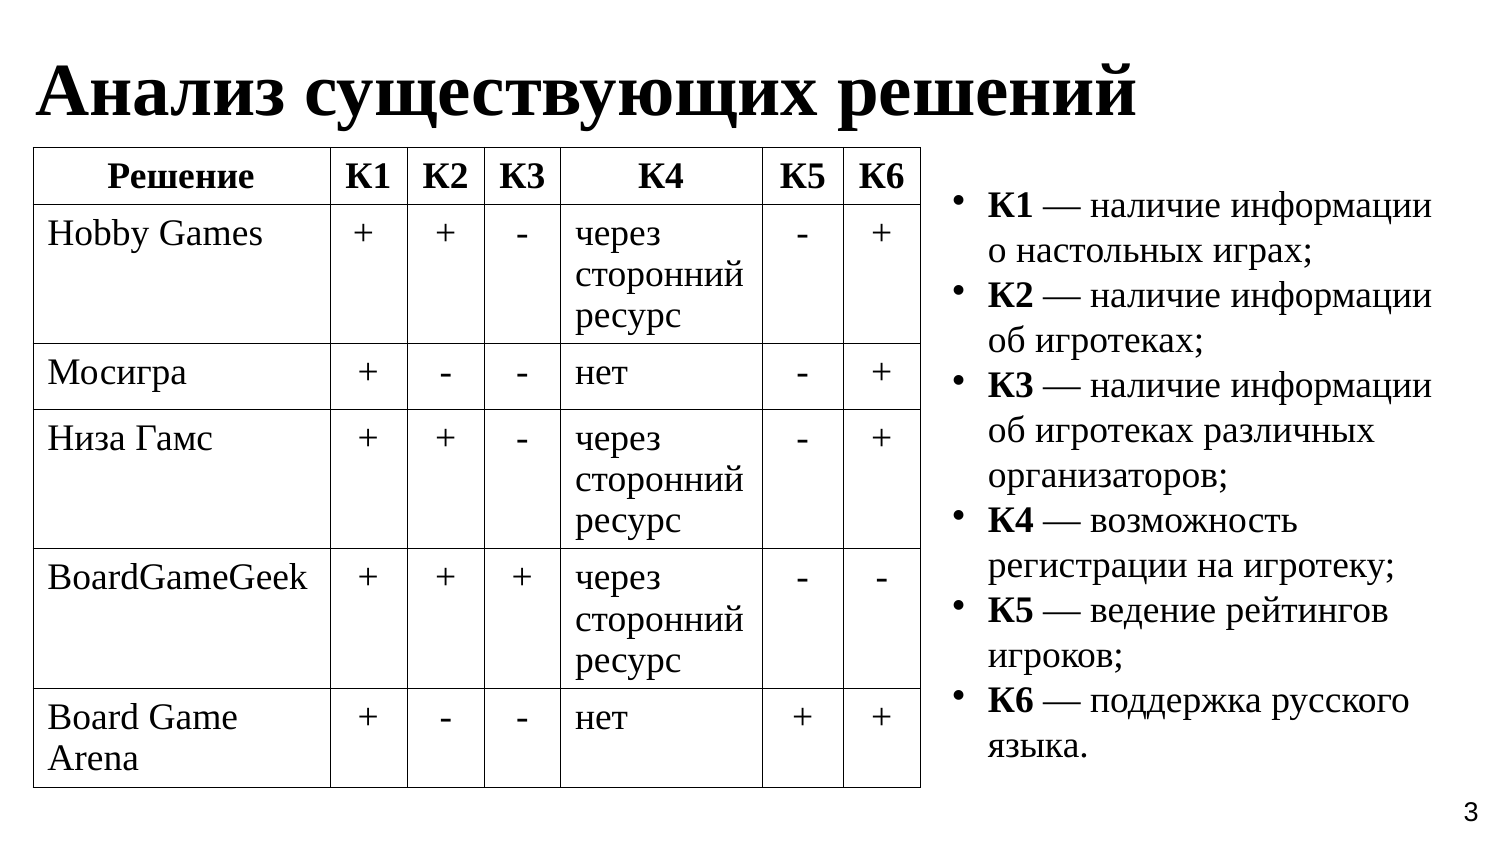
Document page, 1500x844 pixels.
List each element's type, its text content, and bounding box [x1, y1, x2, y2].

table_cell + [408, 205, 484, 343]
table_header К2 [408, 148, 484, 204]
text_box Анализ существующих решений [21, 36, 1356, 134]
table_cell - [844, 549, 920, 688]
text_box К1 — наличие информации о настольных играх; К2 — наличие информации об игротеках; К3 — наличие информации об игротеках различных организаторов; К4 — возможность регистрации на игротеку; К5 — ведение рейтингов игроков; К6 — поддержка русского языка. [937, 147, 1471, 798]
table_header К4 [561, 148, 762, 204]
table_cell + [331, 344, 407, 409]
table_cell + [844, 410, 920, 548]
table_cell + [331, 689, 407, 787]
table_cell + [844, 344, 920, 409]
table_cell - [763, 344, 843, 409]
table_cell - [763, 205, 843, 343]
table_cell + [331, 549, 407, 688]
table_cell Низа Гамс [34, 410, 330, 548]
table_cell - [408, 689, 484, 787]
table_cell - [408, 344, 484, 409]
table_cell + [844, 205, 920, 343]
table_cell + [485, 549, 560, 688]
table_header К6 [844, 148, 920, 204]
table_cell + [331, 410, 407, 548]
table_cell + [763, 689, 843, 787]
table_cell - [763, 410, 843, 548]
table_cell + [408, 410, 484, 548]
table_cell - [485, 344, 560, 409]
table_header Решение [34, 148, 330, 204]
slide_number <number> [1403, 778, 1494, 844]
table_cell - [485, 410, 560, 548]
table_cell - [485, 205, 560, 343]
table_cell - [763, 549, 843, 688]
table_header К3 [485, 148, 560, 204]
table_cell Мосигра [34, 344, 330, 409]
table_cell нет [561, 344, 762, 409]
table_cell + [408, 549, 484, 688]
table_cell через сторонний ресурс [561, 205, 762, 343]
table_cell BoardGameGeek [34, 549, 330, 688]
table_cell + [844, 689, 920, 787]
table_cell Board Game Arena [34, 689, 330, 787]
table_cell нет [561, 689, 762, 787]
table_cell Hobby Games [34, 205, 330, 343]
table_cell через сторонний ресурс [561, 549, 762, 688]
table_cell через сторонний ресурс [561, 410, 762, 548]
table_header К5 [763, 148, 843, 204]
table_cell - [485, 689, 560, 787]
table_header К1 [331, 148, 407, 204]
table_cell + [331, 205, 407, 343]
